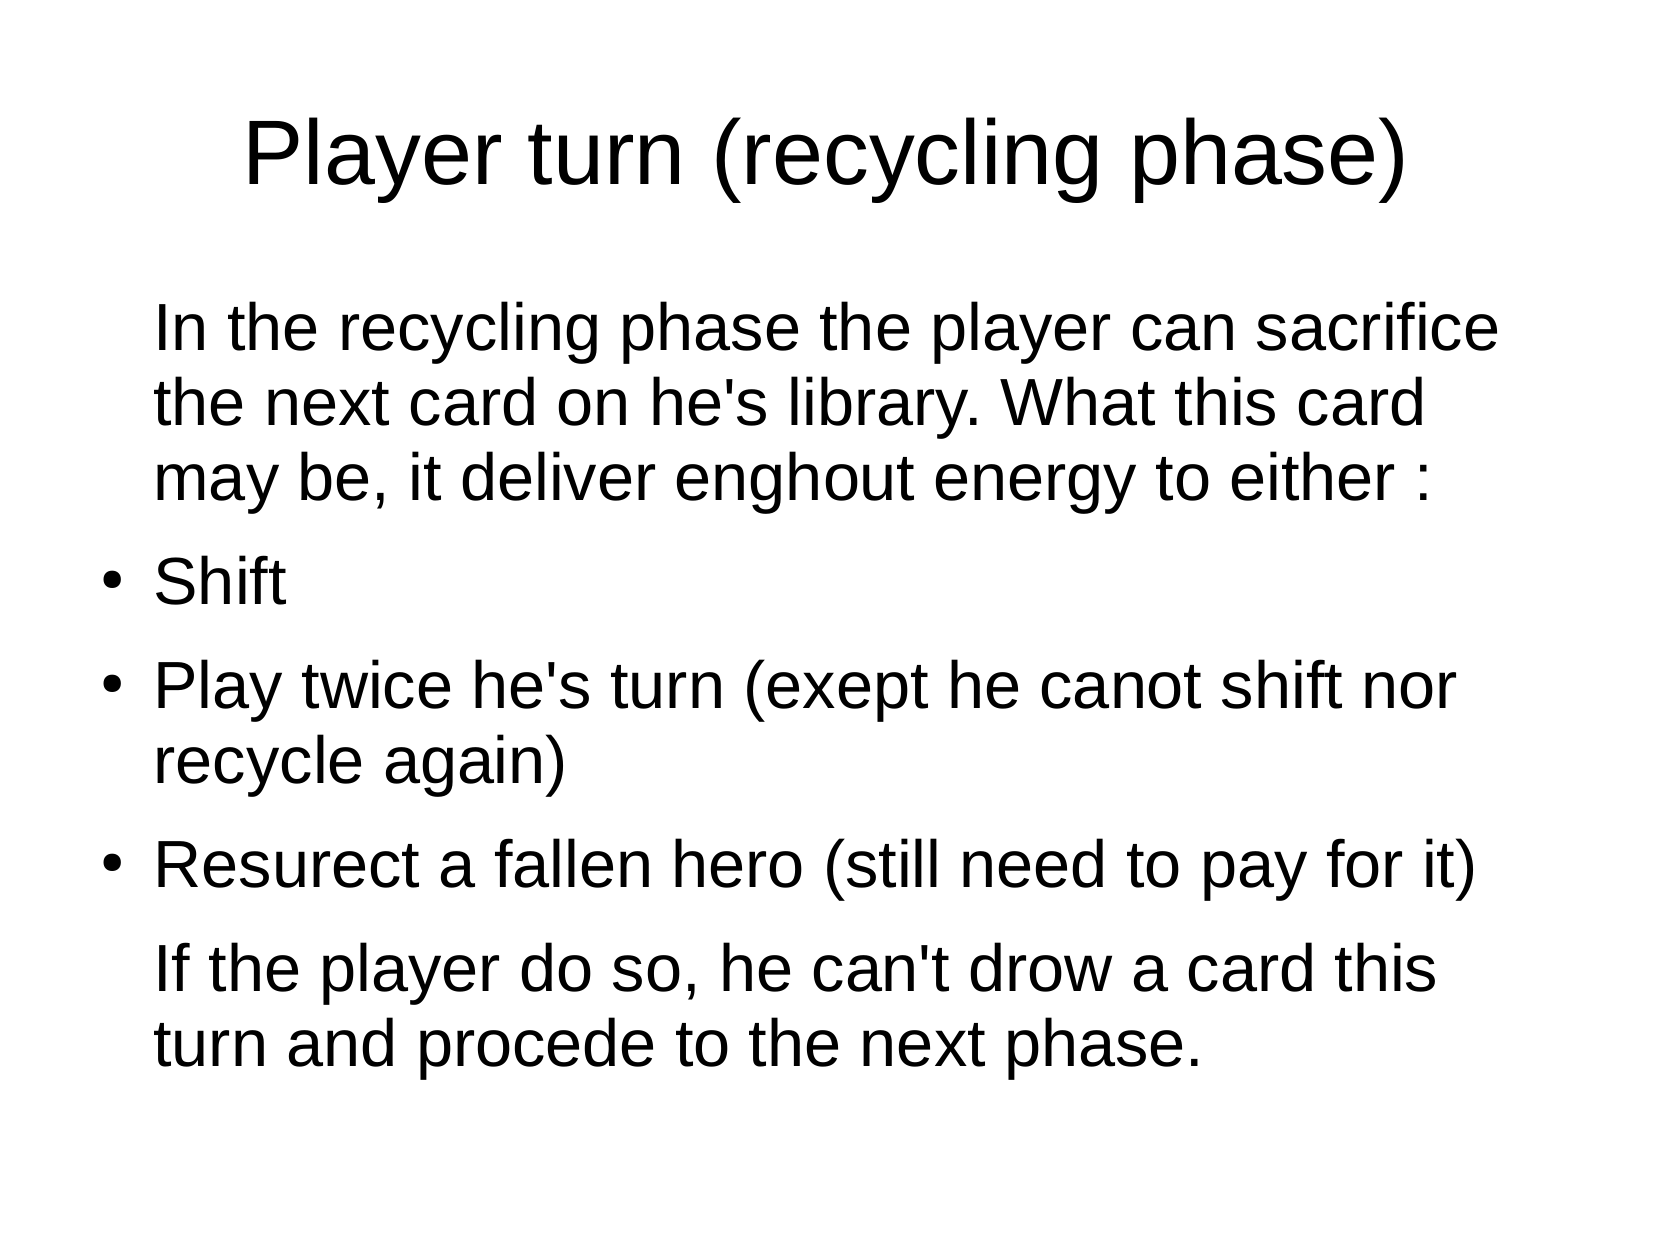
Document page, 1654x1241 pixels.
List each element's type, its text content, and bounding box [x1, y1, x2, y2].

list In the recycling phase the player can sacrifice the next card on he's library. What this card may be, it deliver enghout energy to either : Shift Play twice he's turn (exept he canot shift nor recycle again) Resurect a fallen hero (still need to pay for it) If the player do so, he can't drow a card this turn and procede to the next phase. [82, 290, 1571, 1109]
title Player turn (recycling phase) [82, 49, 1571, 257]
